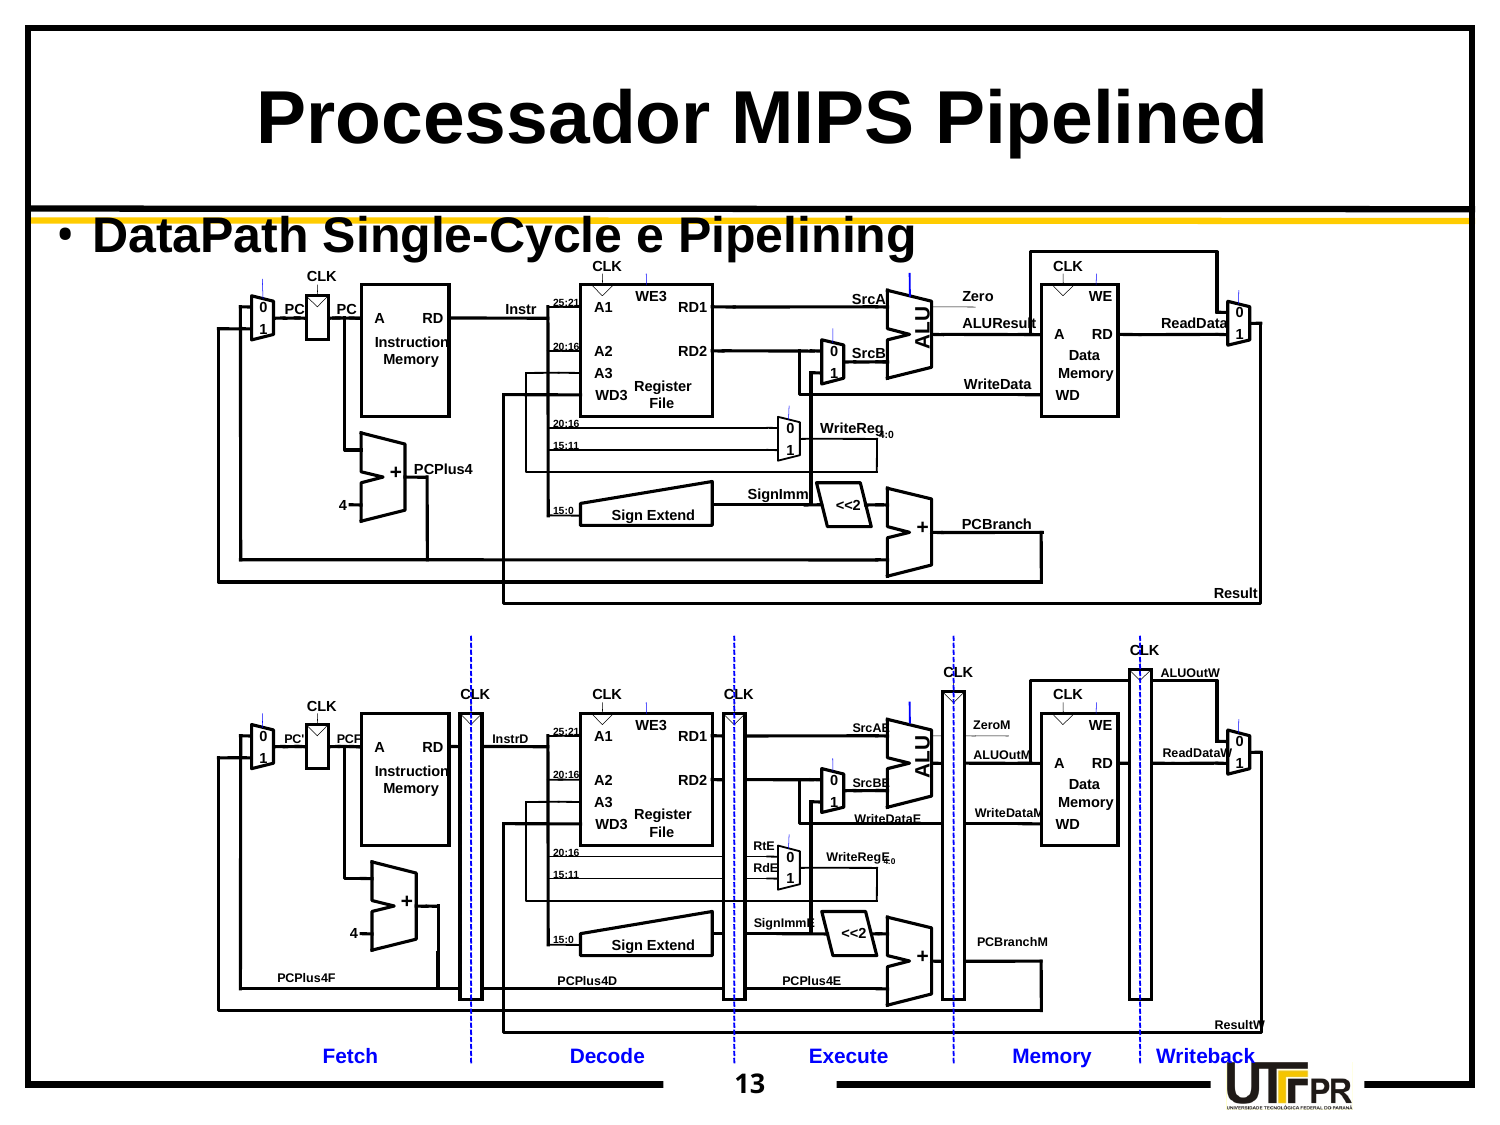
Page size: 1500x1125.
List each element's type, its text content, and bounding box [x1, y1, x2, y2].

text_box ALU [908, 735, 934, 779]
text_box 15:0 [553, 933, 575, 943]
text_box A [374, 737, 385, 756]
text_box WE [1088, 286, 1113, 305]
text_box Memory [383, 778, 439, 797]
text_box [580, 284, 713, 417]
text_box [821, 768, 844, 813]
text_box [361, 284, 449, 417]
text_box CLK [592, 685, 623, 703]
text_box 15:11 [553, 867, 580, 881]
text_box [777, 845, 800, 890]
text_box CLK [1053, 256, 1083, 274]
text_box 20:16 [553, 416, 580, 430]
text_box PCPlus4 [413, 459, 473, 478]
text_box PCPlus4F [277, 970, 336, 986]
text_box 1 [830, 363, 839, 382]
text_box Fetch [322, 1042, 379, 1069]
text_box <<2 [841, 924, 867, 942]
text_box 0 [1235, 732, 1244, 750]
text_box CLK [955, 663, 974, 681]
text_box 25:21 [553, 295, 580, 309]
text_box 4 [339, 495, 348, 513]
text_box A2 [594, 341, 613, 360]
text_box A1 [594, 297, 613, 316]
text_box SrcB [851, 344, 886, 362]
text_box [816, 482, 872, 527]
text_box Memory [1058, 363, 1114, 382]
text_box [593, 284, 613, 294]
text_box 1 [1235, 754, 1244, 772]
text_box Data [1068, 775, 1101, 792]
text_box WD3 [595, 385, 628, 404]
text_box [724, 713, 744, 722]
text_box InstrD [492, 730, 529, 747]
text_box CLK [592, 256, 623, 274]
text_box SrcAE [852, 719, 890, 735]
text_box + [908, 521, 934, 534]
text_box CLK [1053, 685, 1083, 703]
text_box CLK [306, 267, 337, 285]
text_box [1053, 284, 1073, 294]
text_box [1130, 669, 1139, 677]
text_box [306, 726, 329, 769]
text_box [251, 295, 274, 340]
text_box Memory [1012, 1042, 1092, 1069]
text_box 1 [259, 319, 268, 338]
text_box WriteRegE [826, 848, 890, 865]
text_box [306, 297, 329, 340]
text_box File [649, 394, 675, 412]
text_box RD [1091, 754, 1113, 772]
text_box A3 [594, 363, 613, 382]
text_box RD2 [678, 341, 708, 360]
text_box WriteDataM [974, 805, 1044, 821]
text_box RD [422, 308, 444, 327]
text_box 0 [830, 341, 839, 360]
text_box + [382, 466, 408, 479]
text_box 1 [830, 792, 839, 811]
text_box Zero [962, 286, 994, 305]
text_box 0 [786, 418, 795, 437]
text_box 15:11 [553, 438, 580, 452]
list DataPath Single-Cycle e Pipelining [41, 202, 1447, 1112]
text_box 20:16 [553, 845, 580, 859]
text_box [307, 724, 327, 734]
text_box CLK [736, 685, 754, 703]
text_box RD1 [678, 297, 708, 316]
text_box PC' [284, 730, 305, 747]
text_box 4 [349, 924, 358, 942]
text_box PCBranchM [977, 934, 1049, 950]
text_box WriteData [963, 374, 1032, 393]
text_box Execute [809, 1042, 889, 1069]
text_box ALUResult [962, 314, 1037, 332]
text_box 20:16 [553, 768, 580, 782]
text_box 15:0 [553, 503, 575, 514]
text_box [944, 691, 953, 699]
text_box WD [1055, 814, 1081, 833]
text_box A [1054, 325, 1065, 343]
text_box CLK [472, 685, 491, 703]
text_box Register [634, 805, 693, 823]
text_box File [649, 823, 675, 841]
text_box A1 [594, 726, 613, 745]
text_box CLK [1129, 641, 1139, 659]
text_box 20:16 [553, 339, 580, 353]
text_box ReadDataW [1162, 744, 1233, 760]
text_box Memory [383, 350, 439, 368]
text_box Data [1068, 346, 1101, 363]
text_box [777, 416, 800, 461]
text_box PC [336, 300, 357, 316]
text_box Memory [1058, 792, 1114, 811]
text_box CLK [460, 685, 471, 703]
text_box [593, 713, 612, 723]
text_box A [1054, 754, 1065, 772]
text_box 1 [259, 748, 268, 767]
text_box + [393, 895, 419, 908]
text_box RtE [753, 837, 775, 853]
text_box [955, 691, 963, 699]
text_box ALUOutM [973, 747, 1032, 761]
text_box SrcBE [852, 774, 890, 790]
text_box CLK [306, 696, 337, 714]
text_box + [908, 950, 934, 963]
text_box <<2 [835, 495, 862, 513]
text_box [459, 714, 482, 1000]
text_box 0 [786, 847, 795, 866]
text_box WriteDataE [854, 810, 922, 826]
text_box WE3 [635, 715, 668, 734]
text_box ReadData [1161, 314, 1228, 332]
text_box PC' [284, 300, 309, 318]
text_box PCPlus4D [557, 972, 618, 987]
text_box A2 [594, 770, 613, 789]
text_box CLK [723, 685, 734, 703]
text_box Instruction [374, 332, 450, 351]
text_box RD [1091, 325, 1113, 343]
text_box ALU [908, 306, 934, 350]
text_box ResultW [1214, 1016, 1265, 1032]
text_box [1041, 284, 1119, 417]
text_box SignImm [747, 484, 809, 503]
text_box WE [1088, 715, 1113, 734]
text_box 1 [1235, 325, 1244, 343]
text_box RdE [753, 859, 779, 875]
text_box WriteReg [820, 418, 884, 437]
text_box RD1 [678, 726, 708, 745]
text_box [942, 693, 965, 1000]
text_box 1 [786, 440, 795, 459]
text_box Writeback [1156, 1042, 1256, 1069]
text_box [723, 902, 746, 1000]
text_box WD [1055, 385, 1081, 404]
text_box A3 [594, 792, 613, 811]
text_box RD2 [678, 770, 708, 789]
text_box [723, 715, 746, 900]
text_box [1227, 730, 1250, 775]
text_box WD3 [595, 814, 628, 833]
text_box Register [634, 376, 693, 395]
text_box [821, 911, 877, 956]
text_box [1041, 713, 1119, 846]
text_box [821, 339, 844, 384]
text_box SrcA [851, 289, 886, 308]
title Processador MIPS Pipelined [38, 36, 1459, 199]
text_box 0 [259, 726, 268, 745]
text_box [1129, 671, 1152, 1000]
text_box PCPlus4E [782, 972, 842, 987]
text_box ZeroM [973, 717, 1011, 733]
text_box 0 [1235, 303, 1244, 321]
text_box WE3 [635, 286, 668, 305]
text_box 4:0 [883, 856, 896, 867]
text_box [1054, 713, 1073, 723]
text_box 0 [259, 297, 268, 316]
text_box 0 [830, 770, 839, 789]
text_box 25:21 [553, 724, 580, 738]
text_box ALUOutW [1160, 664, 1220, 681]
text_box 1 [786, 869, 795, 887]
text_box PCF [336, 730, 362, 747]
text_box [580, 481, 713, 526]
text_box [461, 713, 481, 722]
text_box Result [1213, 583, 1258, 602]
text_box [580, 911, 713, 956]
text_box Sign Extend [611, 506, 696, 524]
text_box [361, 713, 449, 846]
text_box Instr [505, 300, 537, 318]
text_box Instruction [374, 761, 450, 780]
text_box [251, 724, 274, 769]
text_box Decode [569, 1042, 645, 1069]
text_box SignImmE [753, 915, 809, 931]
text_box 4:0 [878, 427, 894, 441]
text_box PCBranch [961, 514, 1032, 530]
text_box [307, 295, 327, 305]
text_box RD [422, 737, 444, 756]
text_box [1227, 301, 1250, 346]
text_box Sign Extend [611, 935, 696, 953]
text_box CLK [1140, 641, 1160, 659]
text_box A [374, 308, 385, 327]
text_box [580, 713, 713, 846]
text_box [1141, 669, 1150, 678]
text_box CLK [943, 663, 952, 681]
